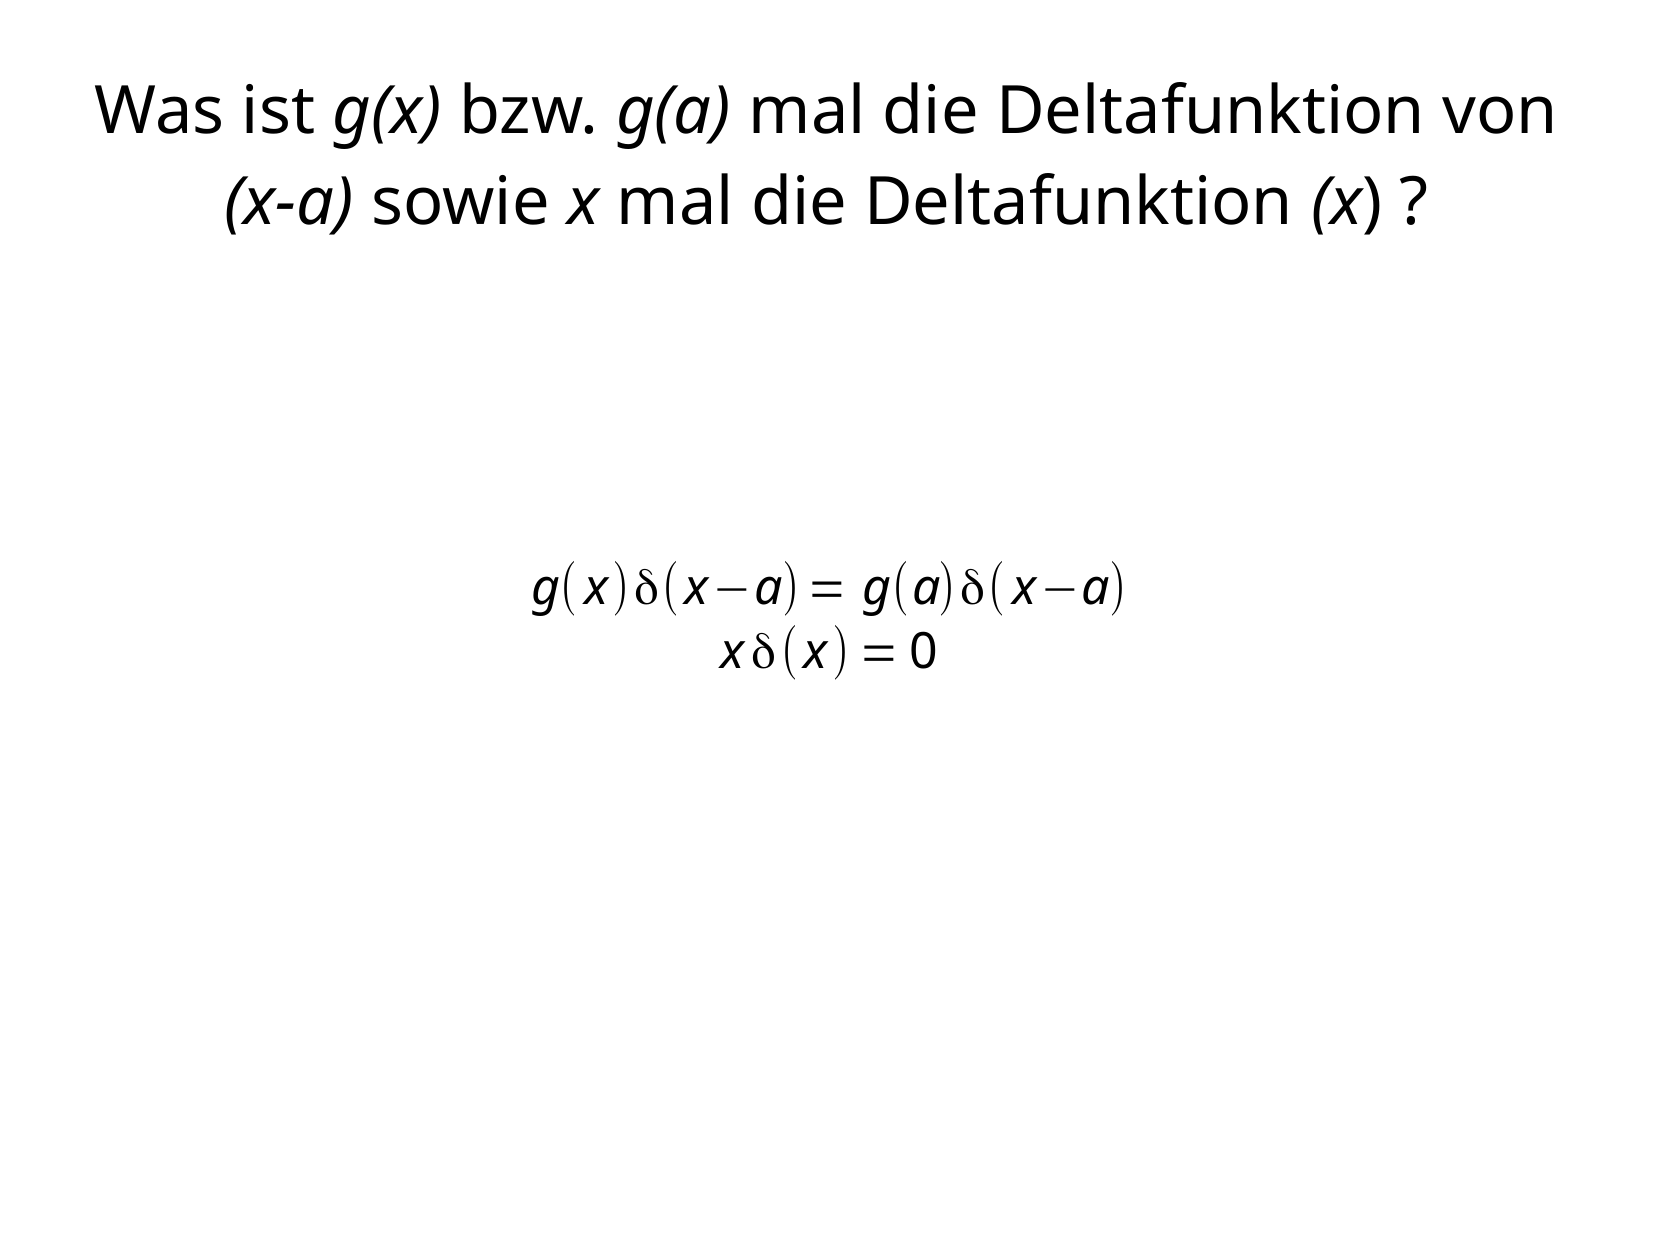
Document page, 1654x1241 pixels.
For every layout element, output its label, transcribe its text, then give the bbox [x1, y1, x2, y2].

chart [521, 557, 1132, 683]
title Was ist g(x) bzw. g(a) mal die Deltafunktion von (x-a) sowie x mal die Deltafunktion (x) ? [82, 49, 1571, 257]
